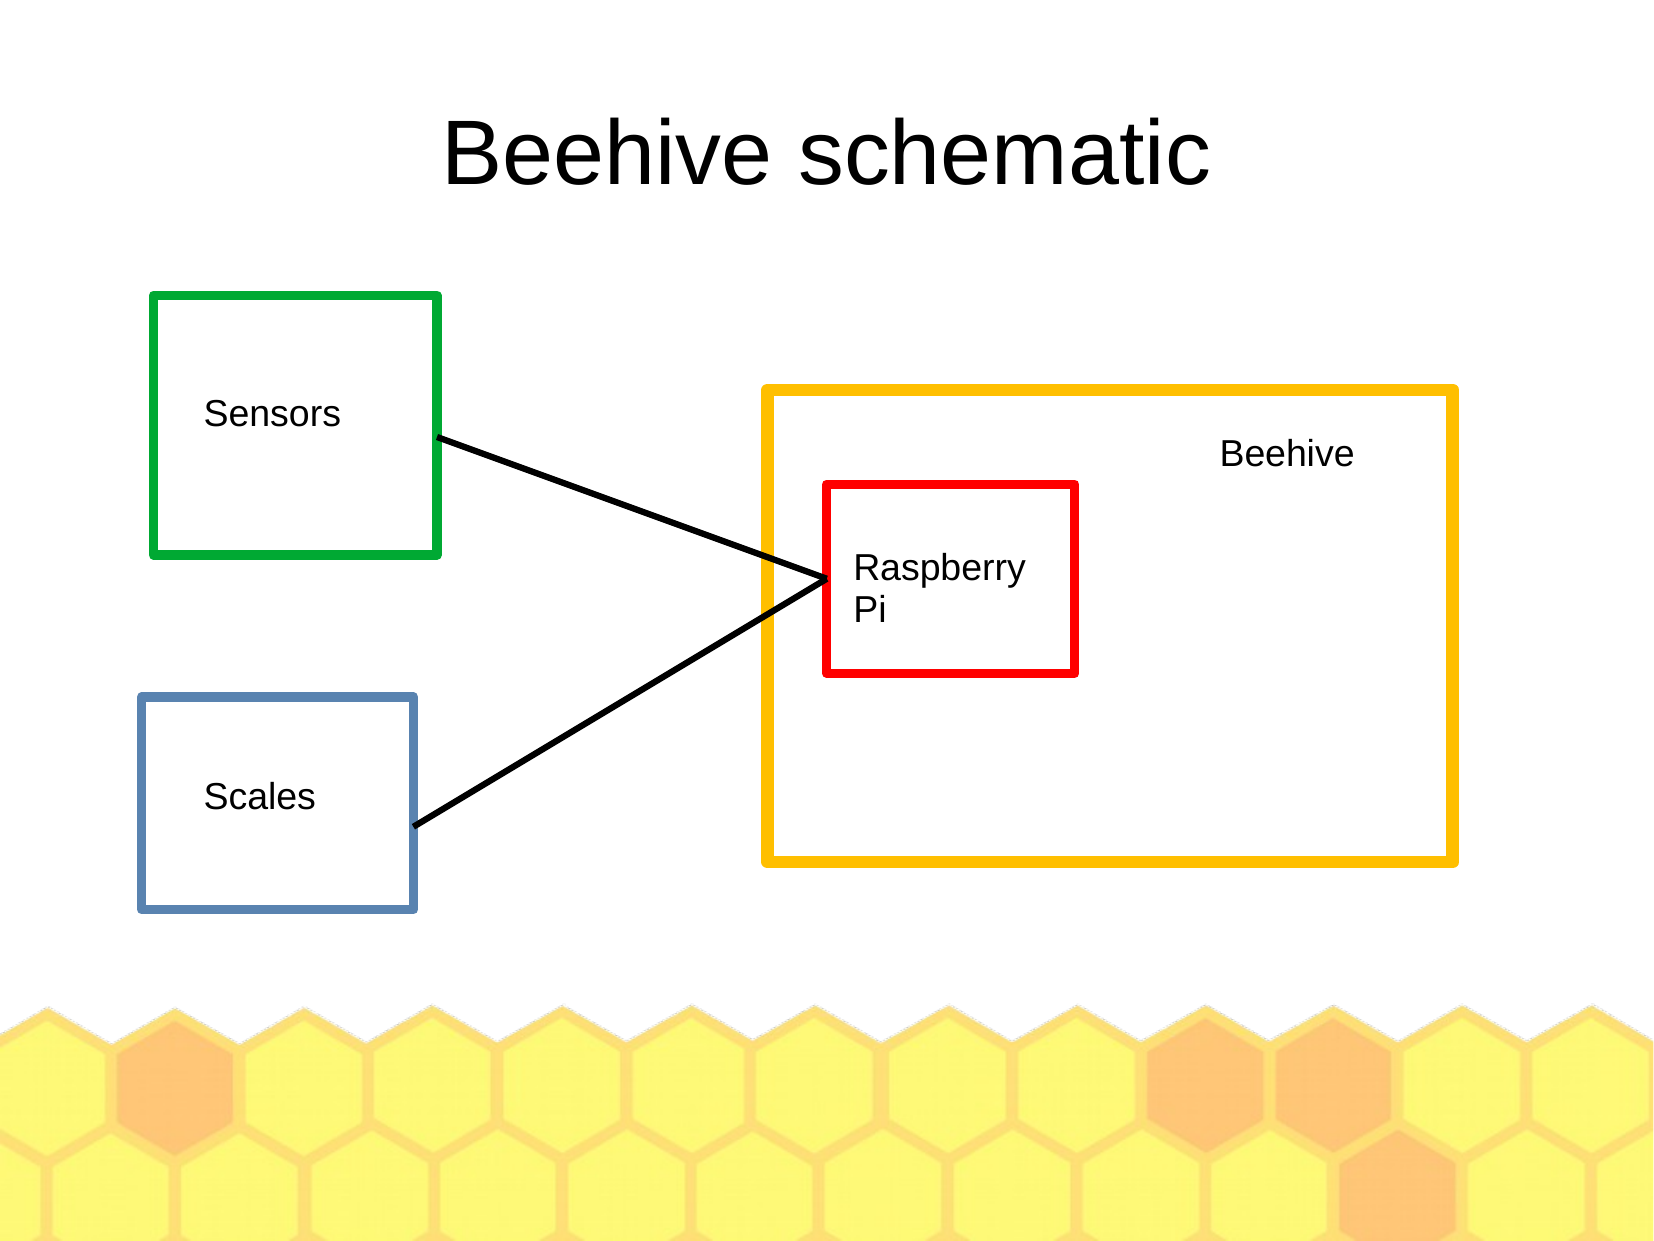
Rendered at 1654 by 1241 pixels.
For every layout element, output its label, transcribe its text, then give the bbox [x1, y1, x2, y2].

title Beehive schematic [82, 49, 1571, 257]
text_box Beehive [1204, 425, 1418, 483]
picture [0, 1001, 1654, 1241]
text_box Scales [188, 767, 343, 839]
text_box Raspberry Pi [838, 538, 1059, 638]
text_box Sensors [188, 385, 402, 461]
